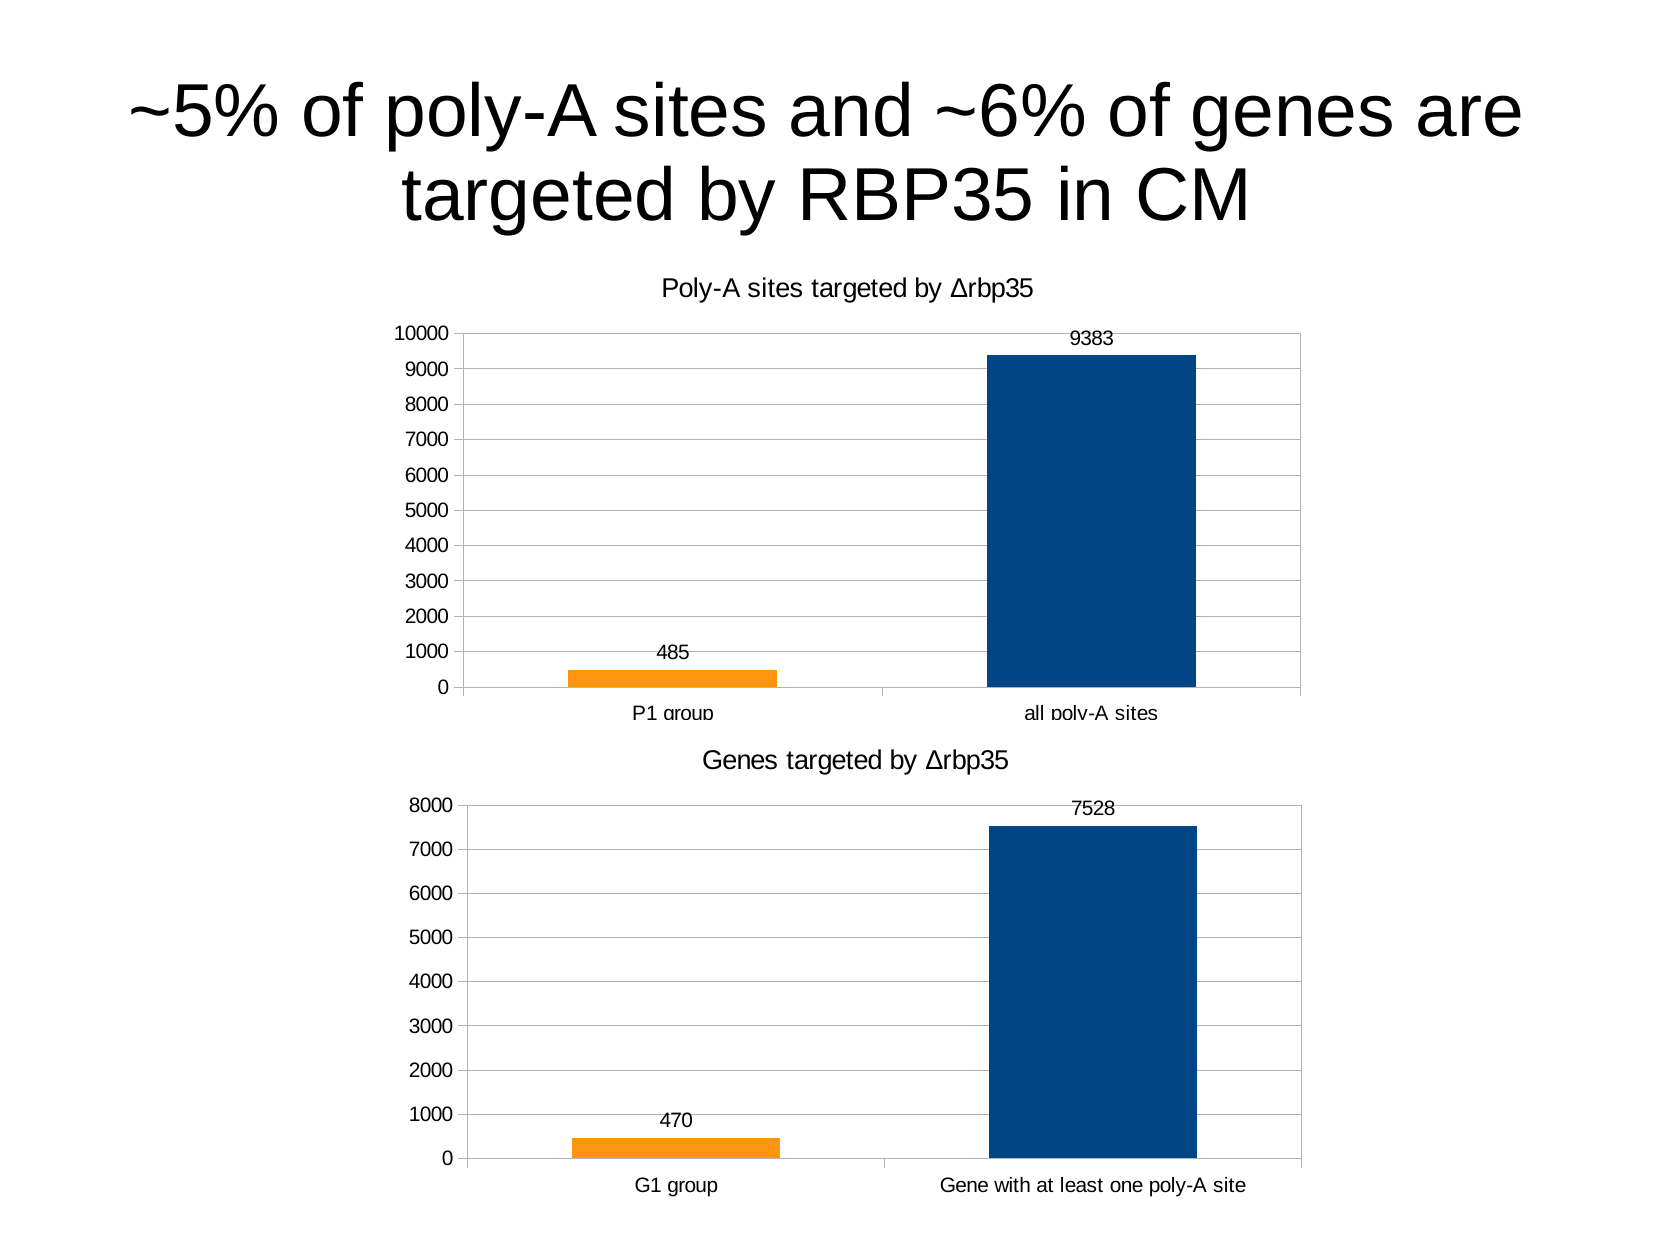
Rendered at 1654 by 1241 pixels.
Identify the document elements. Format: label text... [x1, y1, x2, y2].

chart [375, 248, 1321, 1207]
title ~5% of poly-A sites and ~6% of genes are targeted by RBP35 in CM [82, 49, 1571, 257]
